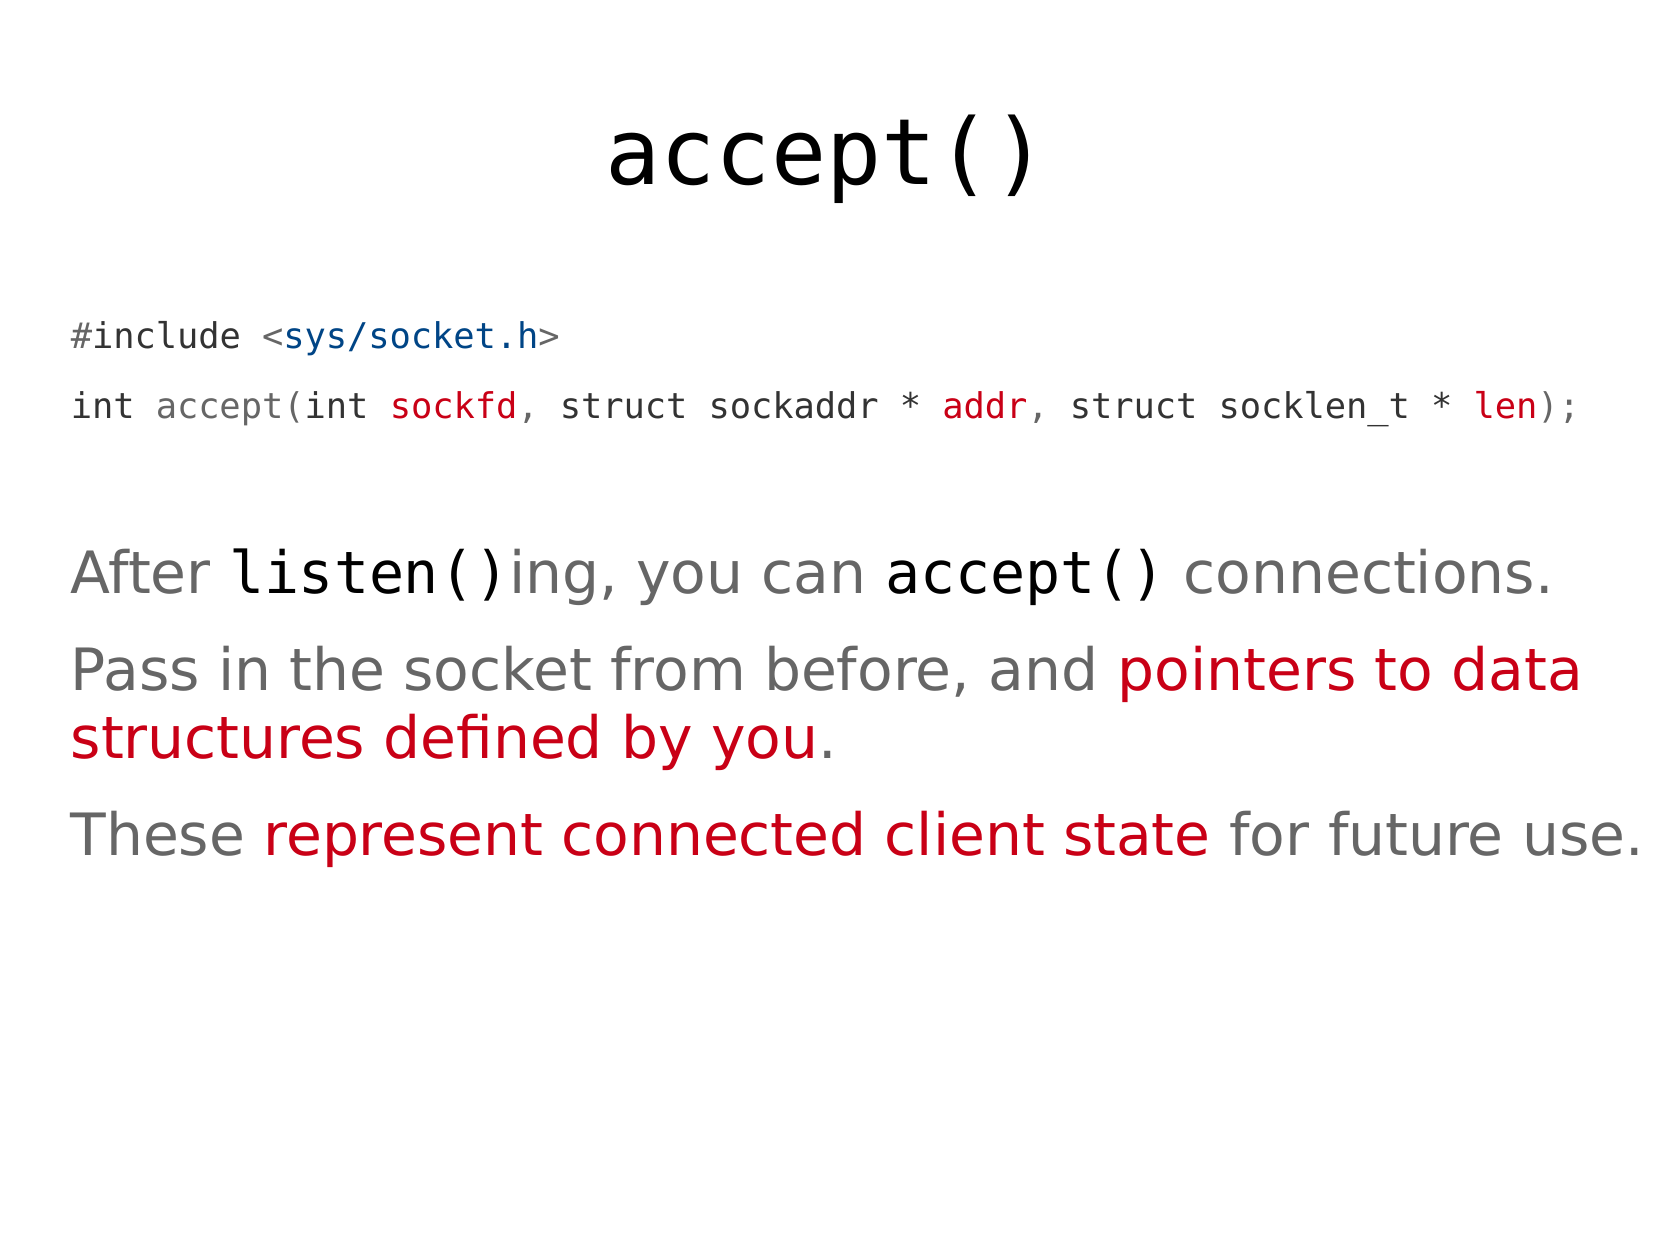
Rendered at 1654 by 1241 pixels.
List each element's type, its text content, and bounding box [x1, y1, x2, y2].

title accept() [82, 49, 1571, 257]
list #include <sys/socket.h> int accept(int sockfd, struct sockaddr * addr, struct socklen_t * len); After listen()ing, you can accept() connections. Pass in the socket from before, and pointers to data structures defined by you. These represent connected client state for future use. [0, 315, 1651, 1126]
